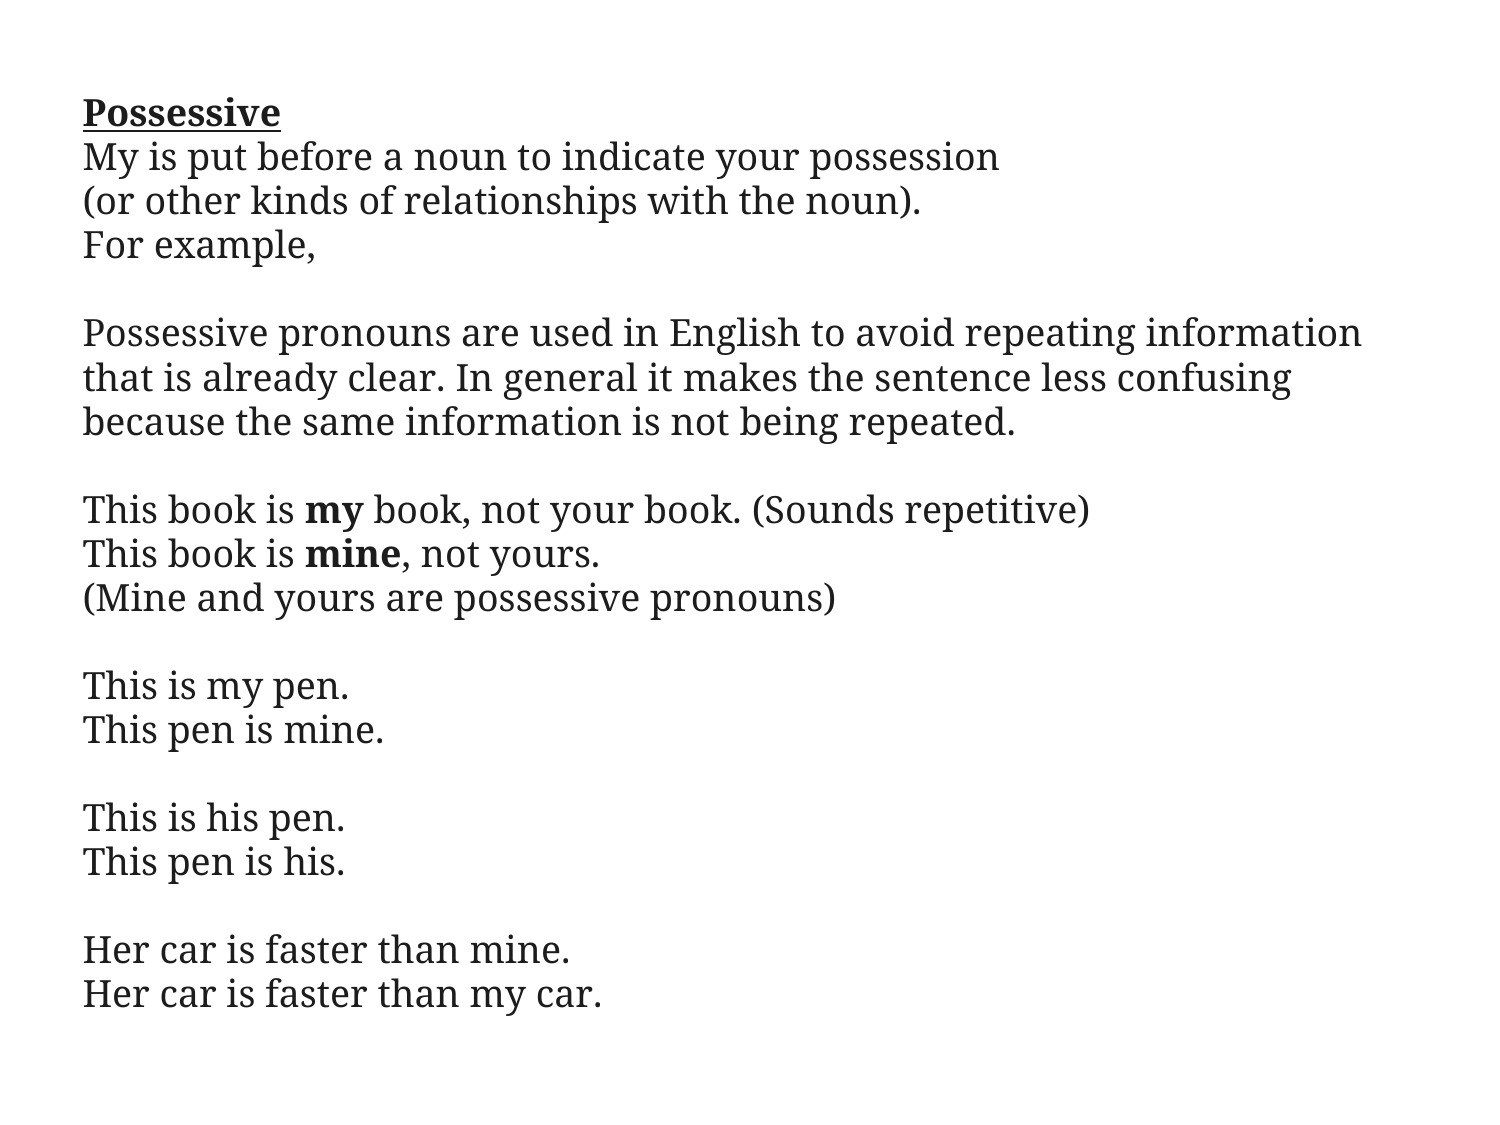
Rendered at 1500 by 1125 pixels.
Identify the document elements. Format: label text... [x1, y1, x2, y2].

text_box Possessive My is put before a noun to indicate your possession (or other kinds of relationships with the noun). For example, Possessive pronouns are used in English to avoid repeating information that is already clear. In general it makes the sentence less confusing because the same information is not being repeated. This book is my book, not your book. (Sounds repetitive) This book is mine, not yours. (Mine and yours are possessive pronouns) This is my pen. This pen is mine. This is his pen. This pen is his. Her car is faster than mine. Her car is faster than my car. [82, 90, 1500, 1065]
